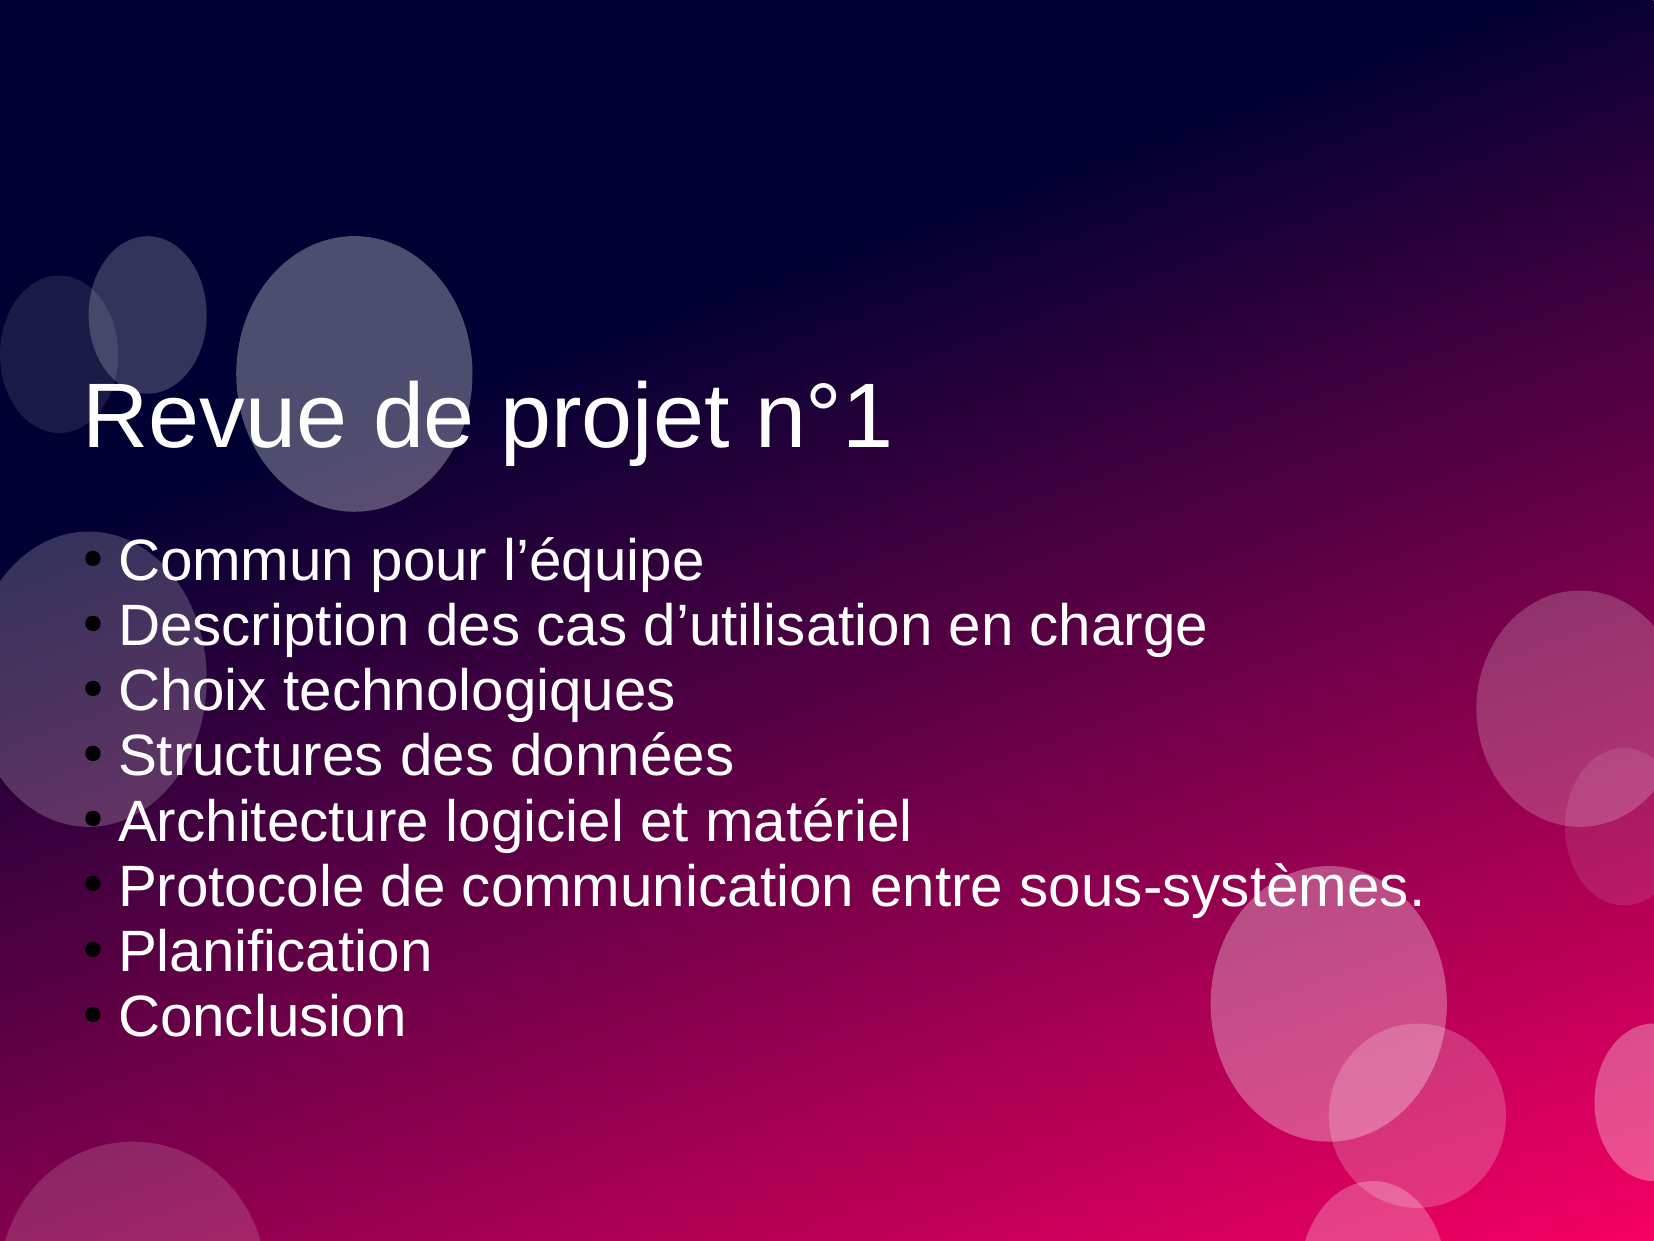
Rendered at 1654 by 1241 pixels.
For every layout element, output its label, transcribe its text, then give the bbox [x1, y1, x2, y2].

title Revue de projet n°1 [82, 312, 1571, 520]
subtitle Commun pour l’équipe Description des cas d’utilisation en charge Choix technologiques Structures des données Architecture logiciel et matériel Protocole de communication entre sous-systèmes. Planification Conclusion [82, 528, 1571, 1049]
